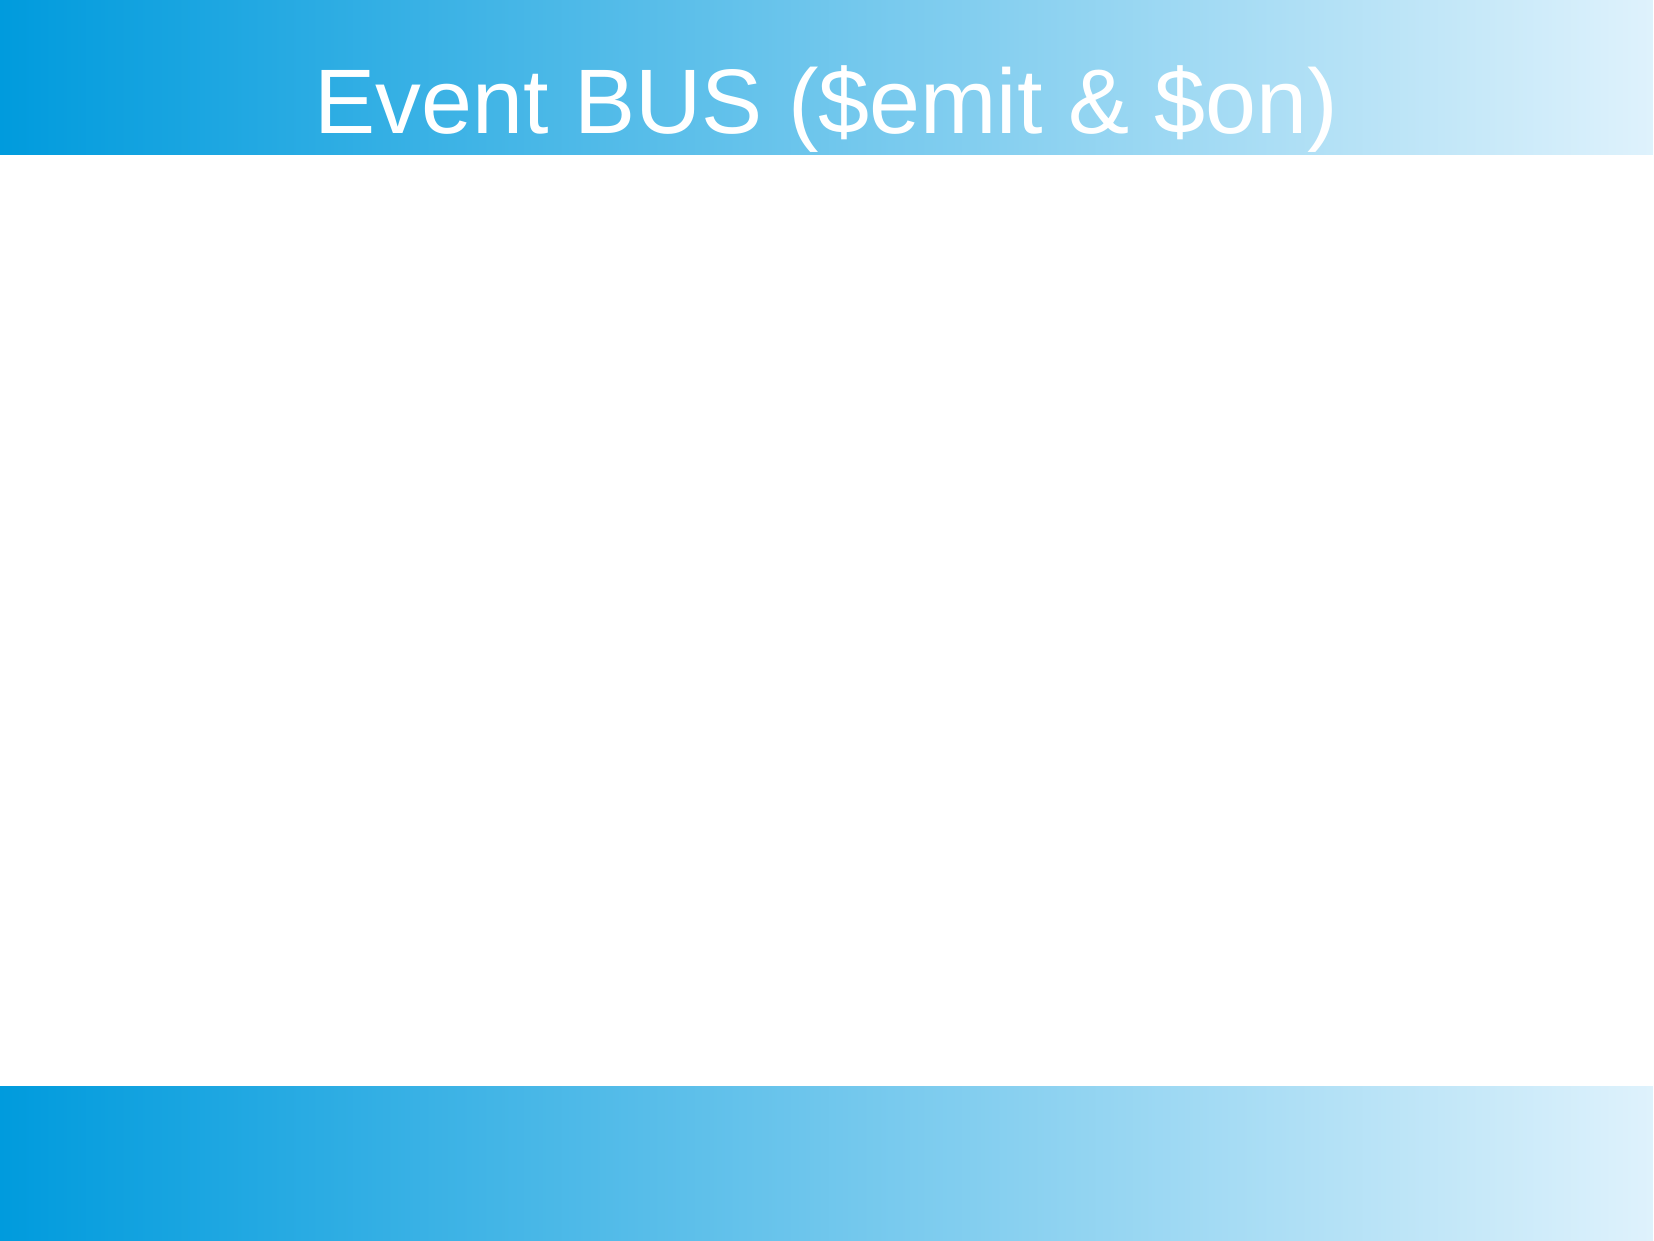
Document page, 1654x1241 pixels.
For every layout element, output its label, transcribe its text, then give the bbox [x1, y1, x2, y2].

title Event BUS ($emit & $on) [82, 49, 1571, 155]
